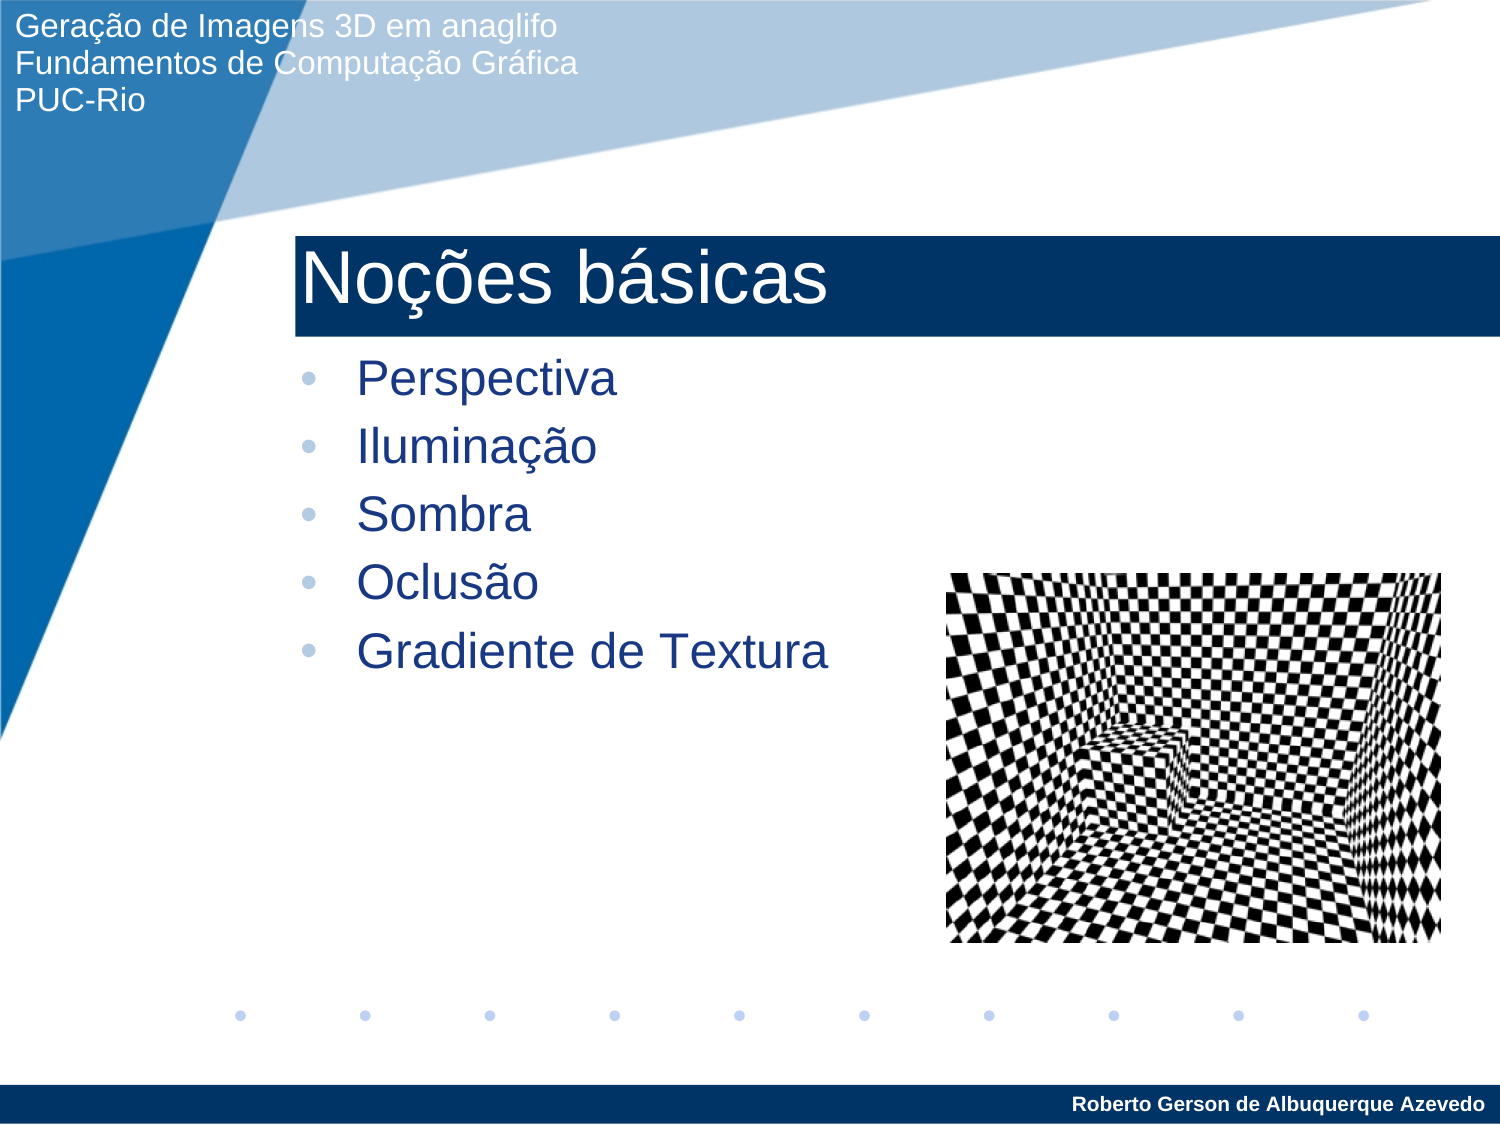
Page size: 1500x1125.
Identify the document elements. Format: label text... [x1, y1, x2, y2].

picture [944, 568, 1443, 945]
picture [0, 0, 1500, 842]
list Perspectiva Iluminação Sombra Oclusão Gradiente de Textura [299, 350, 1475, 1093]
title Noções básicas [300, 235, 1500, 320]
